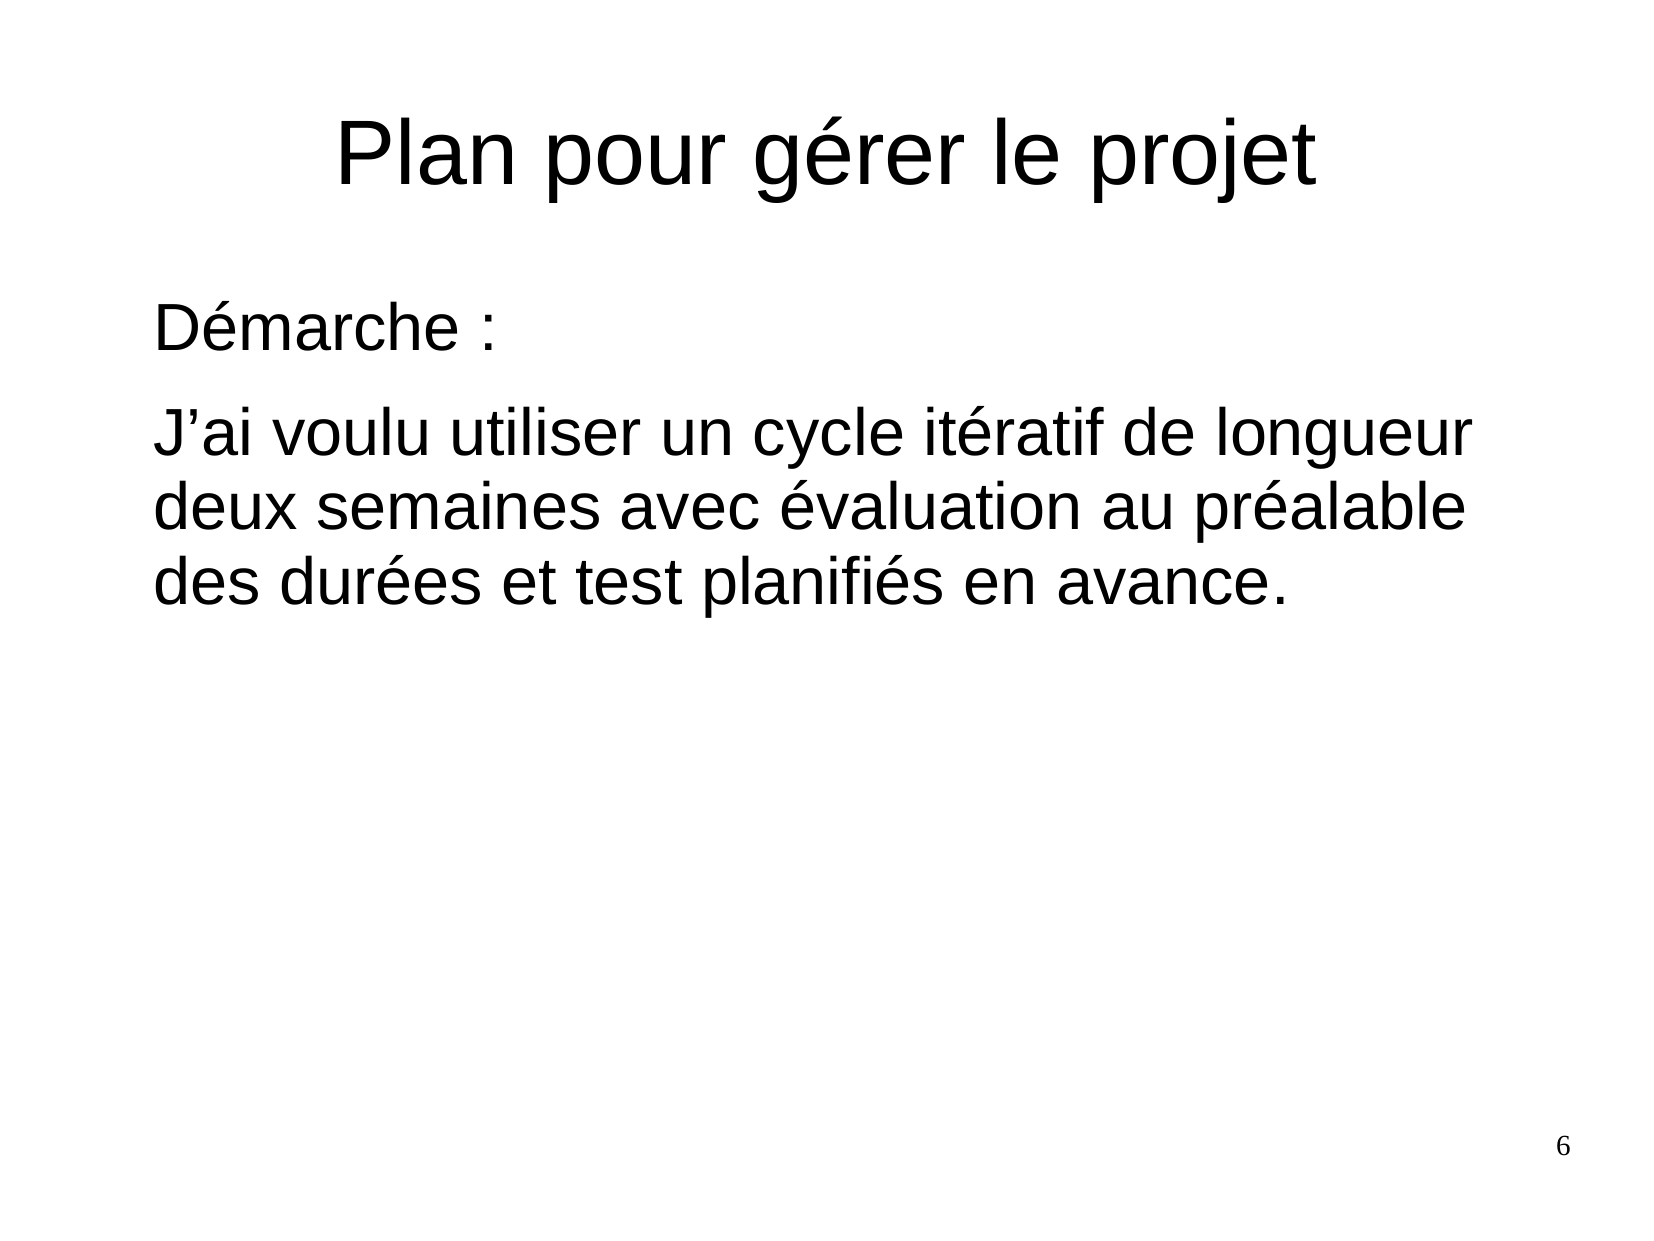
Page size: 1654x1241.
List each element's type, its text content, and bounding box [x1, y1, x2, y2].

title Plan pour gérer le projet [82, 49, 1571, 257]
list Démarche : J’ai voulu utiliser un cycle itératif de longueur deux semaines avec évaluation au préalable des durées et test planifiés en avance. [82, 290, 1571, 1010]
